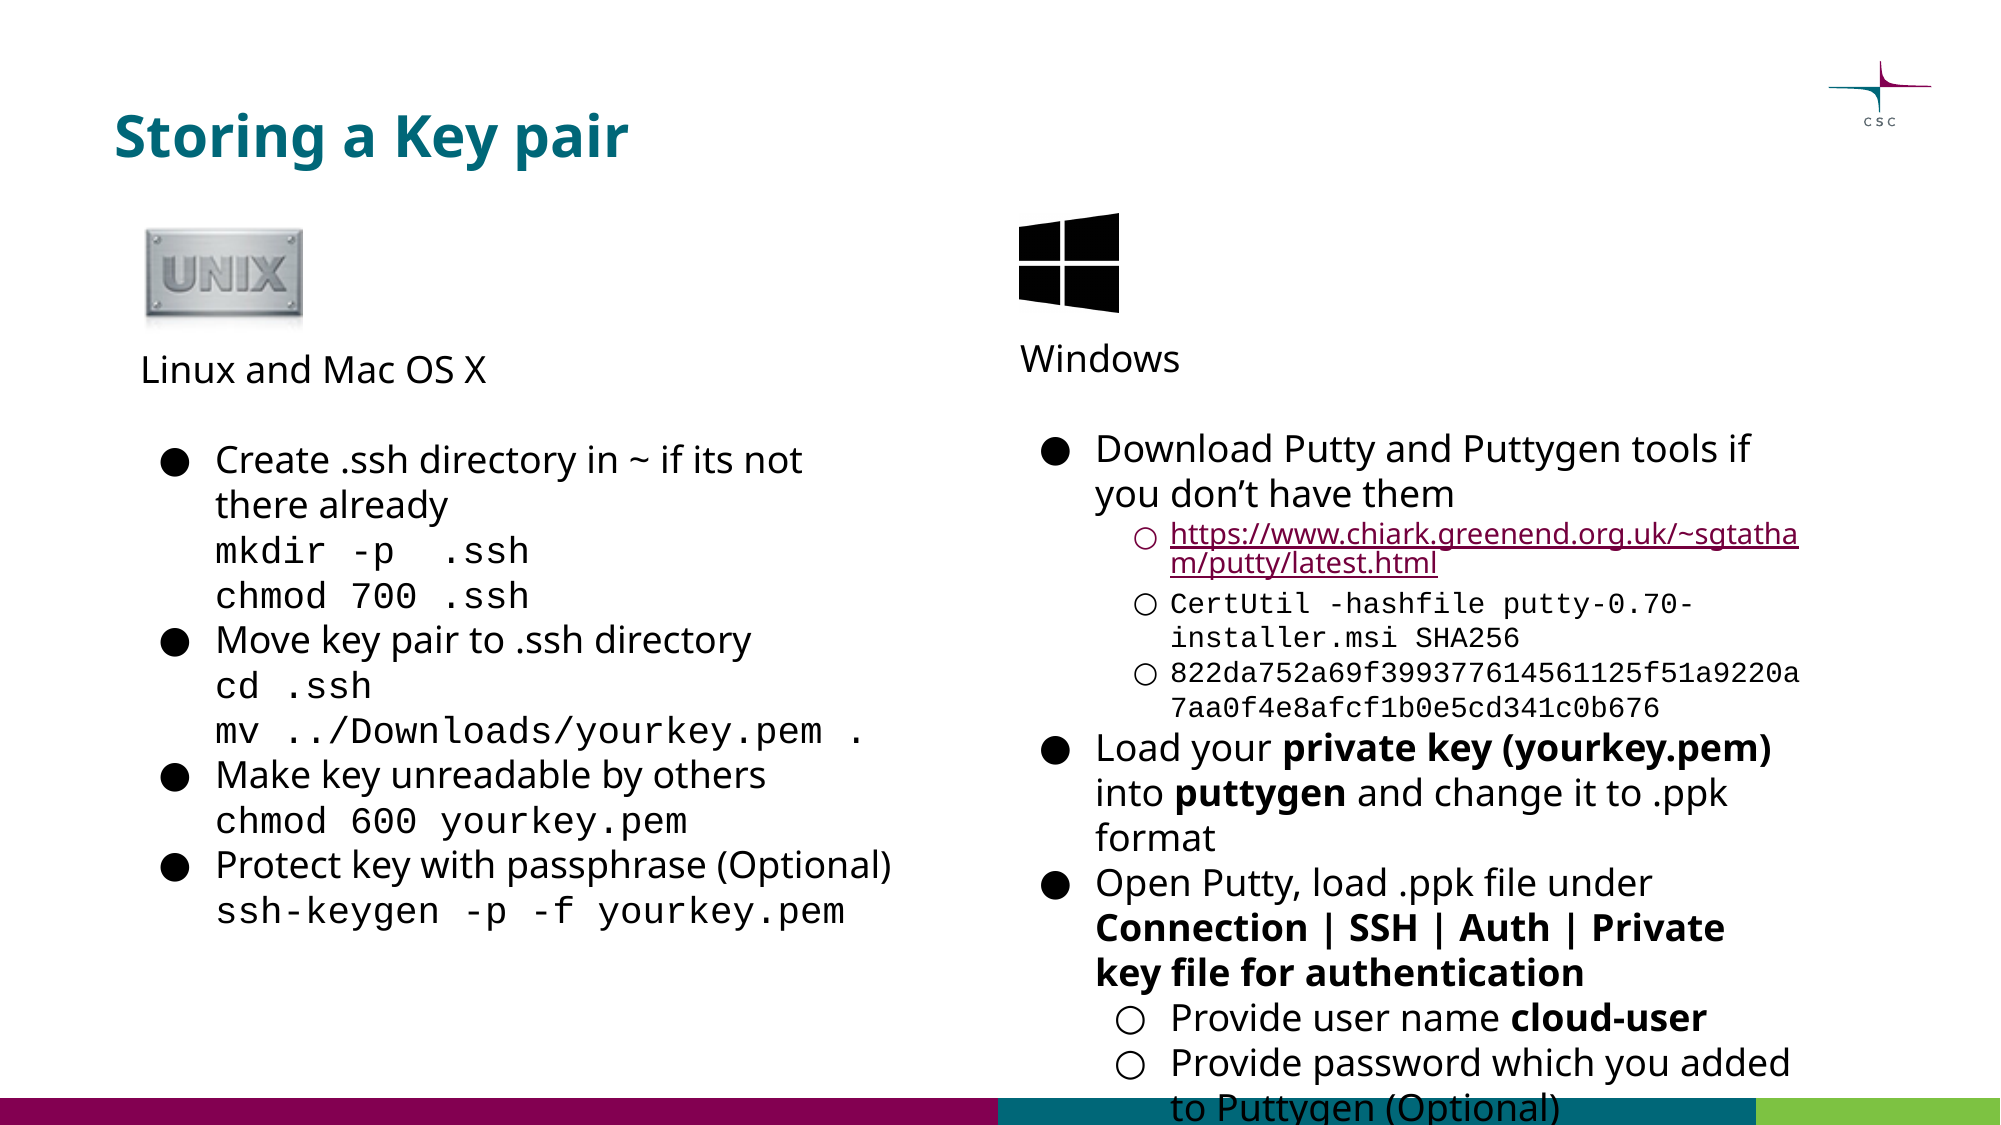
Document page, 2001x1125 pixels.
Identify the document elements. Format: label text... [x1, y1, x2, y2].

picture [1019, 213, 1119, 313]
picture [143, 219, 303, 334]
text_box Windows Download Putty and Puttygen tools if you don’t have them https://www.chiark.greenend.org.uk/~sgtatham/putty/latest.html CertUtil -hashfile putty-0.70-installer.msi SHA256 822da752a69f399377614561125f51a9220a7aa0f4e8afcf1b0e5cd341c0b676 Load your private key (yourkey.pem) into puttygen and change it to .ppk format Open Putty, load .ppk file under Connection | SSH | Auth | Private key file for authentication Provide user name cloud-user Provide password which you added to Puttygen (Optional) [1005, 247, 1817, 1125]
title Storing a Key pair [99, 40, 1794, 229]
text_box Linux and Mac OS X Create .ssh directory in ~ if its not there already mkdir -p .ssh chmod 700 .ssh Move key pair to .ssh directory cd .ssh mv ../Downloads/yourkey.pem . Make key unreadable by others chmod 600 yourkey.pem Protect key with passphrase (Optional) ssh-keygen -p -f yourkey.pem [124, 333, 910, 943]
